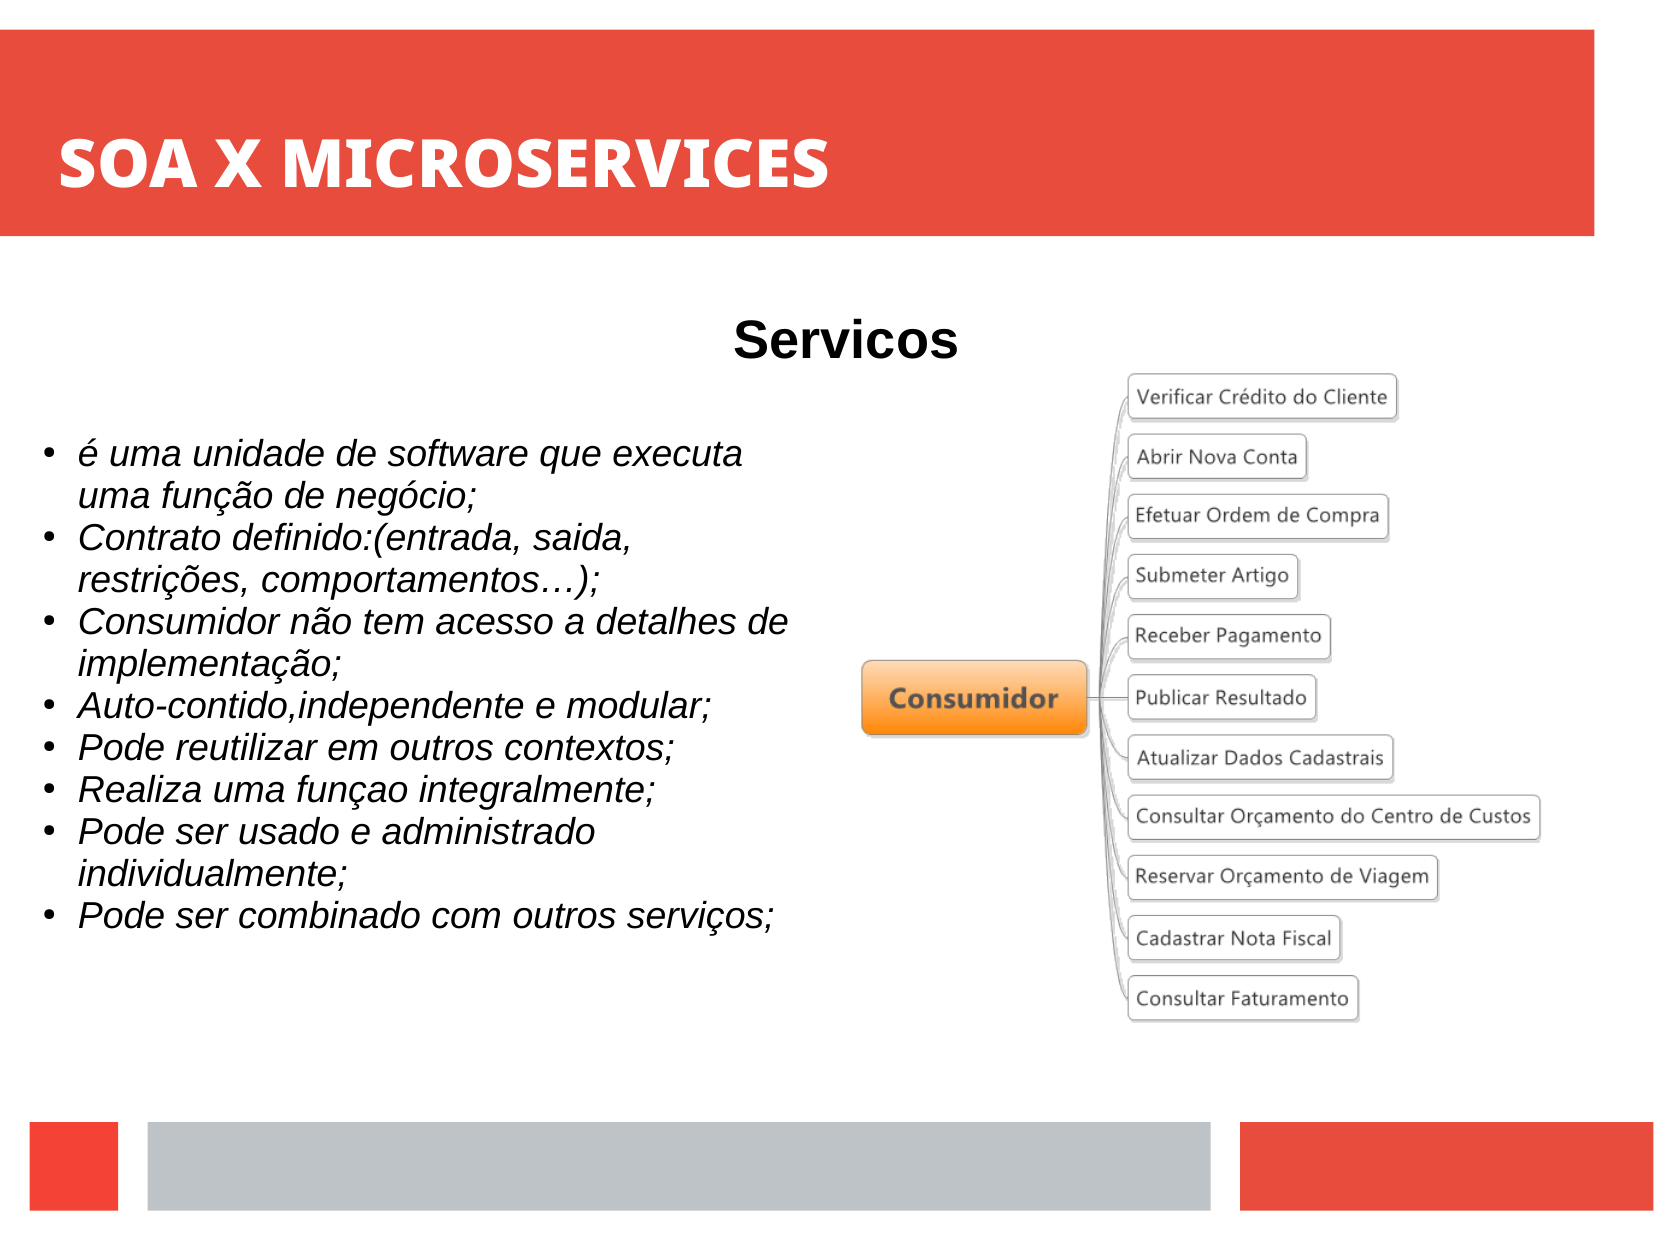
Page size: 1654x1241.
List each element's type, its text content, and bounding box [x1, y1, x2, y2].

text_box é uma unidade de software que executa uma função de negócio; Contrato definido:(entrada, saida, restrições, comportamentos…); Consumidor não tem acesso a detalhes de implementação; Auto-contido,independente e modular; Pode reutilizar em outros contextos; Realiza uma funçao integralmente; Pode ser usado e administrado individualmente; Pode ser combinado com outros serviços; [27, 425, 815, 944]
title SOA X MICROSERVICES [59, 59, 1595, 207]
text_box Servicos [718, 302, 975, 378]
picture [842, 354, 1560, 1040]
